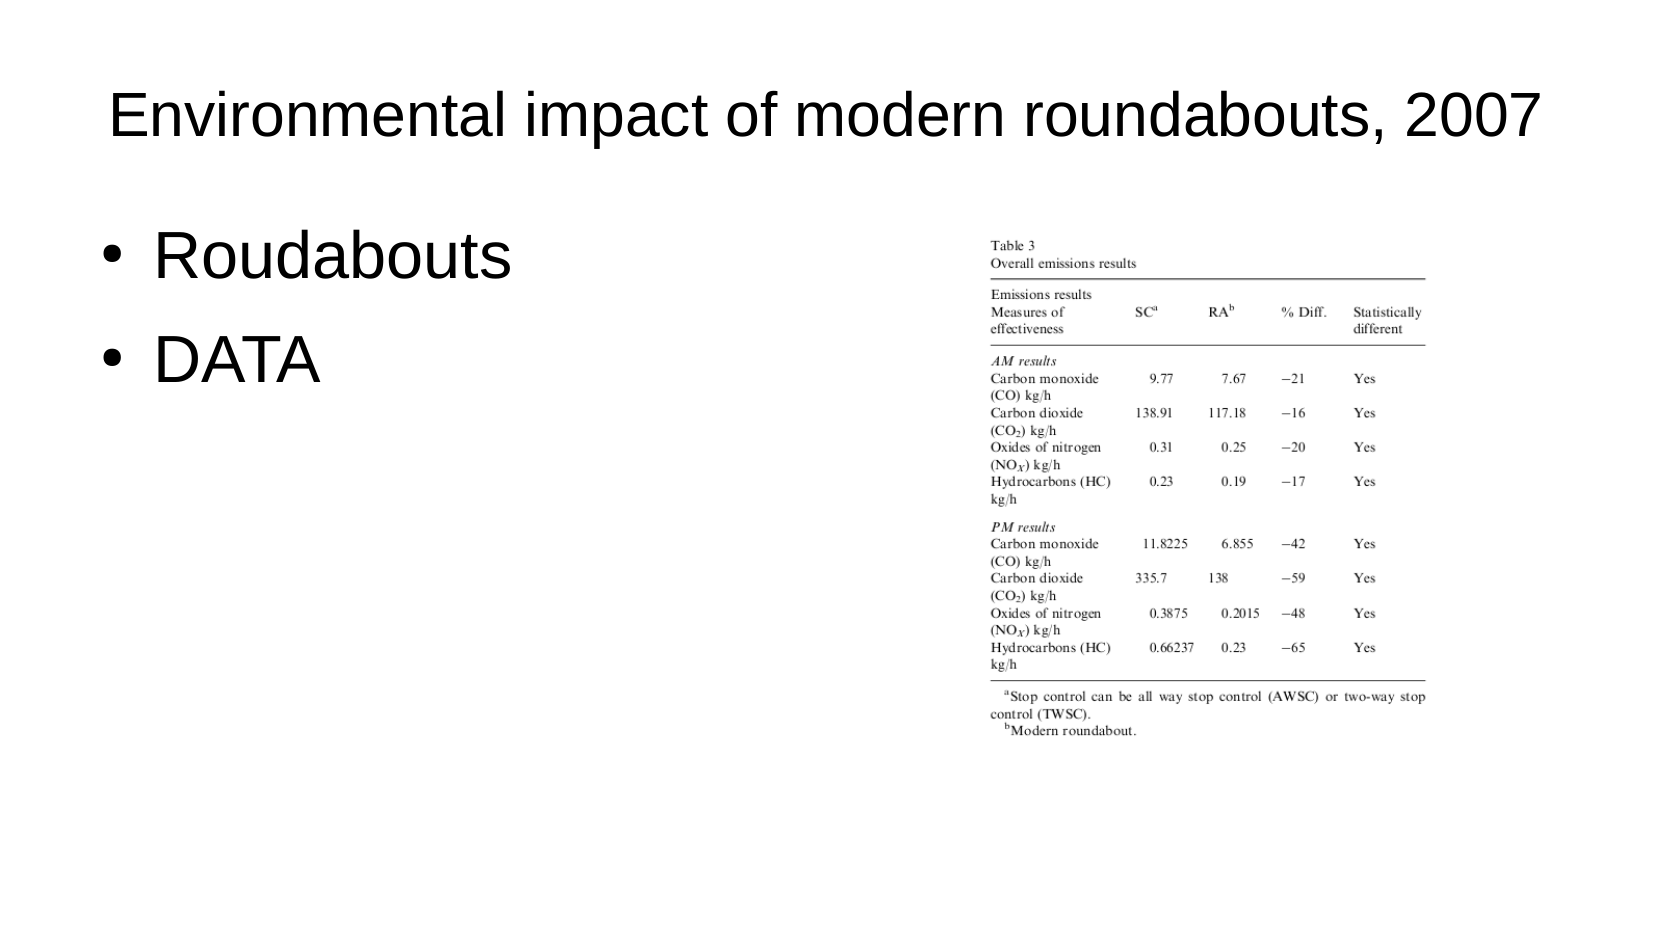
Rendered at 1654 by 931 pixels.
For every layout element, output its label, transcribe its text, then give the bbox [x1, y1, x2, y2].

list Roudabouts DATA [82, 217, 809, 758]
picture [973, 217, 1444, 758]
title Environmental impact of modern roundabouts, 2007 [82, 37, 1571, 193]
